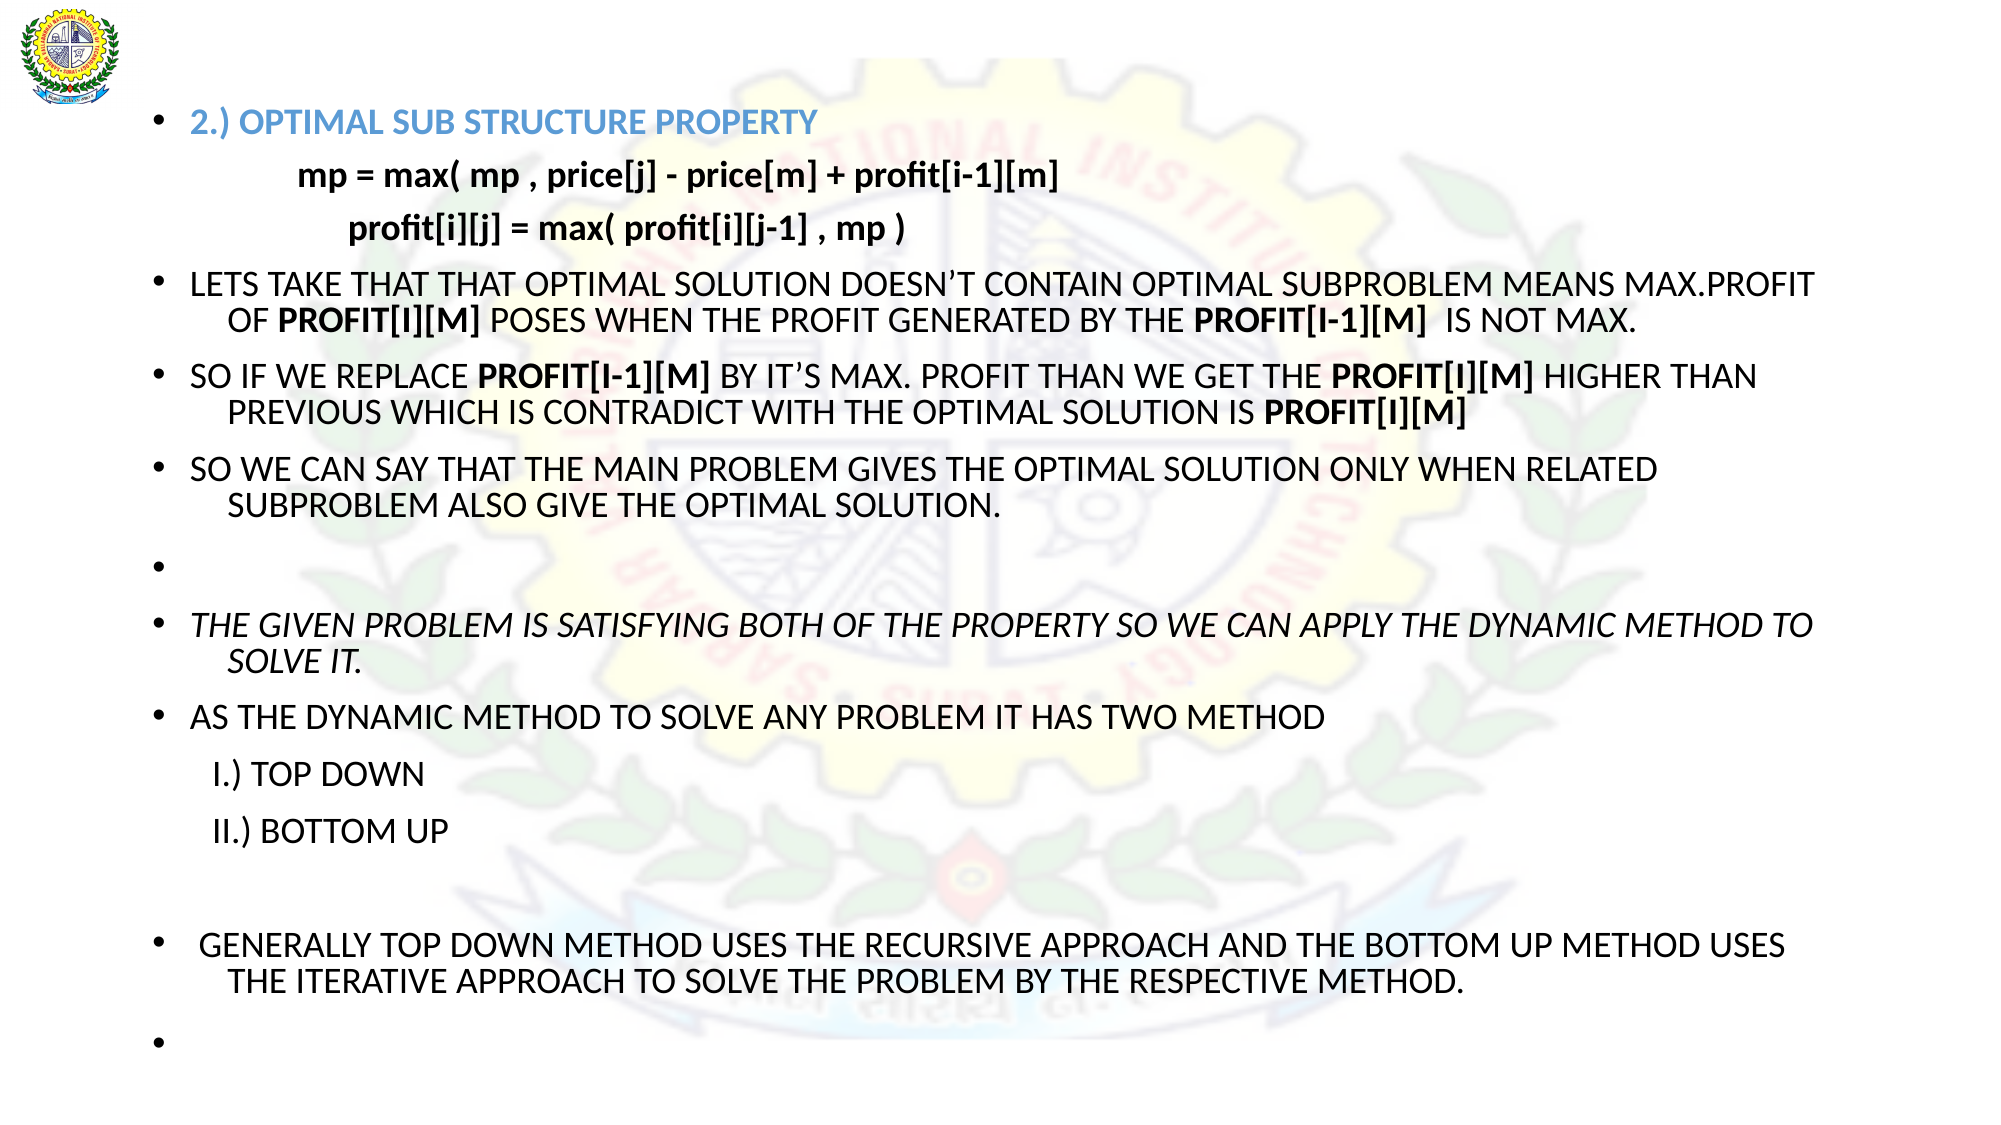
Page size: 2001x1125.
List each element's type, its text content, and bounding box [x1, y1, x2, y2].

list 2.) OPTIMAL SUB STRUCTURE PROPERTY mp = max( mp , price[j] - price[m] + profit[i-1][m] profit[i][j] = max( profit[i][j-1] , mp ) LETS TAKE THAT THAT OPTIMAL SOLUTION DOESN’T CONTAIN OPTIMAL SUBPROBLEM MEANS MAX.PROFIT OF PROFIT[I][M] POSES WHEN THE PROFIT GENERATED BY THE PROFIT[I-1][M] IS NOT MAX. SO IF WE REPLACE PROFIT[I-1][M] BY IT’S MAX. PROFIT THAN WE GET THE PROFIT[I][M] HIGHER THAN PREVIOUS WHICH IS CONTRADICT WITH THE OPTIMAL SOLUTION IS PROFIT[I][M] SO WE CAN SAY THAT THE MAIN PROBLEM GIVES THE OPTIMAL SOLUTION ONLY WHEN RELATED SUBPROBLEM ALSO GIVE THE OPTIMAL SOLUTION. THE GIVEN PROBLEM IS SATISFYING BOTH OF THE PROPERTY SO WE CAN APPLY THE DYNAMIC METHOD TO SOLVE IT. AS THE DYNAMIC METHOD TO SOLVE ANY PROBLEM IT HAS TWO METHOD I.) TOP DOWN II.) BOTTOM UP GENERALLY TOP DOWN METHOD USES THE RECURSIVE APPROACH AND THE BOTTOM UP METHOD USES THE ITERATIVE APPROACH TO SOLVE THE PROBLEM BY THE RESPECTIVE METHOD. [137, 98, 1863, 1014]
